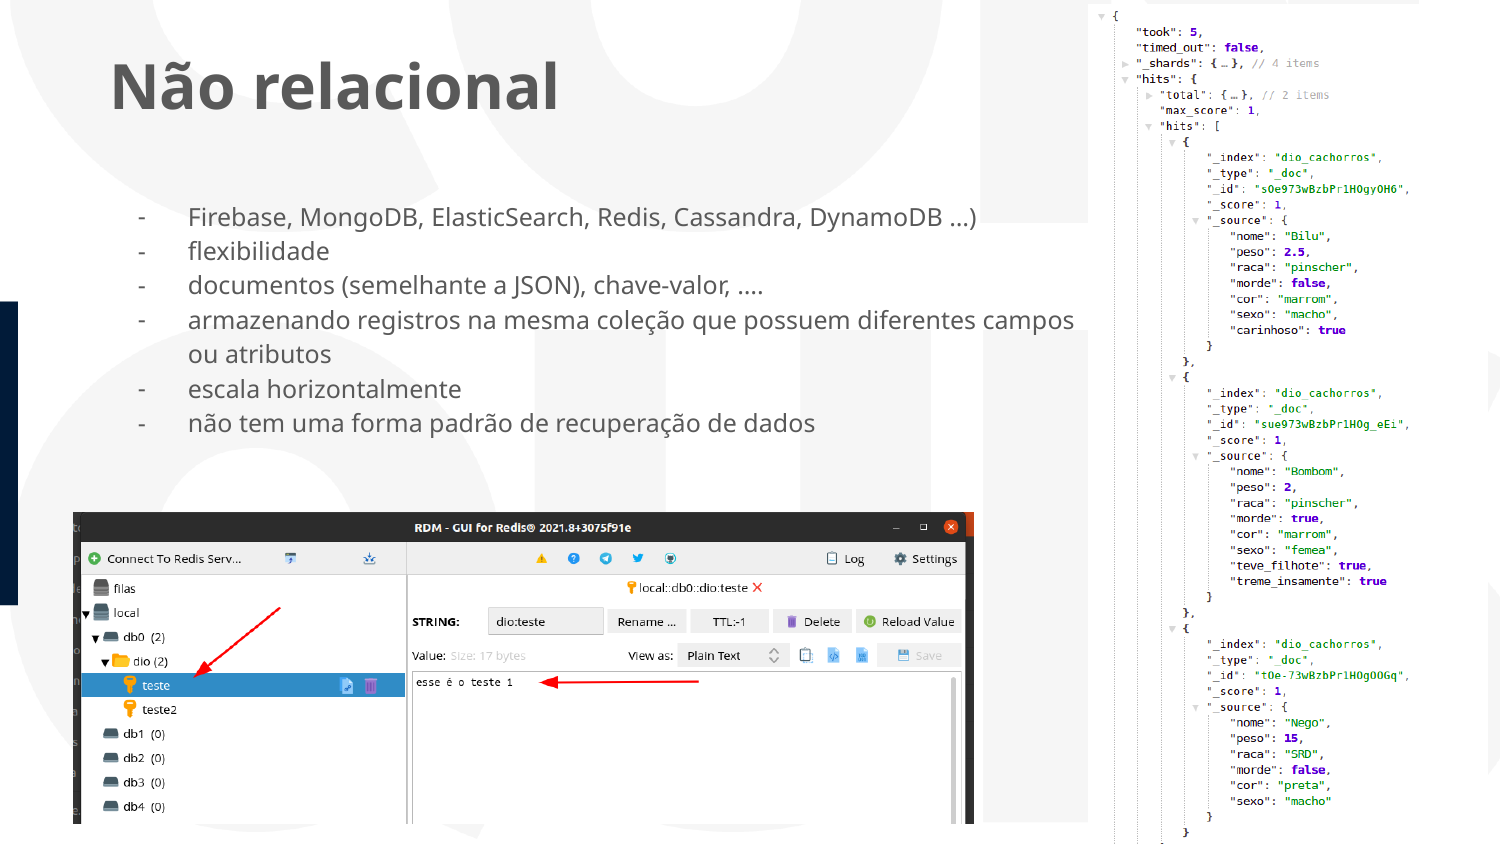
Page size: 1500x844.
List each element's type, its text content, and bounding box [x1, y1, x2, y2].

picture [0, 0, 1500, 844]
text_box Firebase, MongoDB, ElasticSearch, Redis, Cassandra, DynamoDB …) flexibilidade documentos (semelhante a JSON), chave-valor, …. armazenando registros na mesma coleção que possuem diferentes campos ou atributos escala horizontalmente não tem uma forma padrão de recuperação de dados [97, 181, 1088, 453]
list Não relacional [97, 38, 1088, 140]
